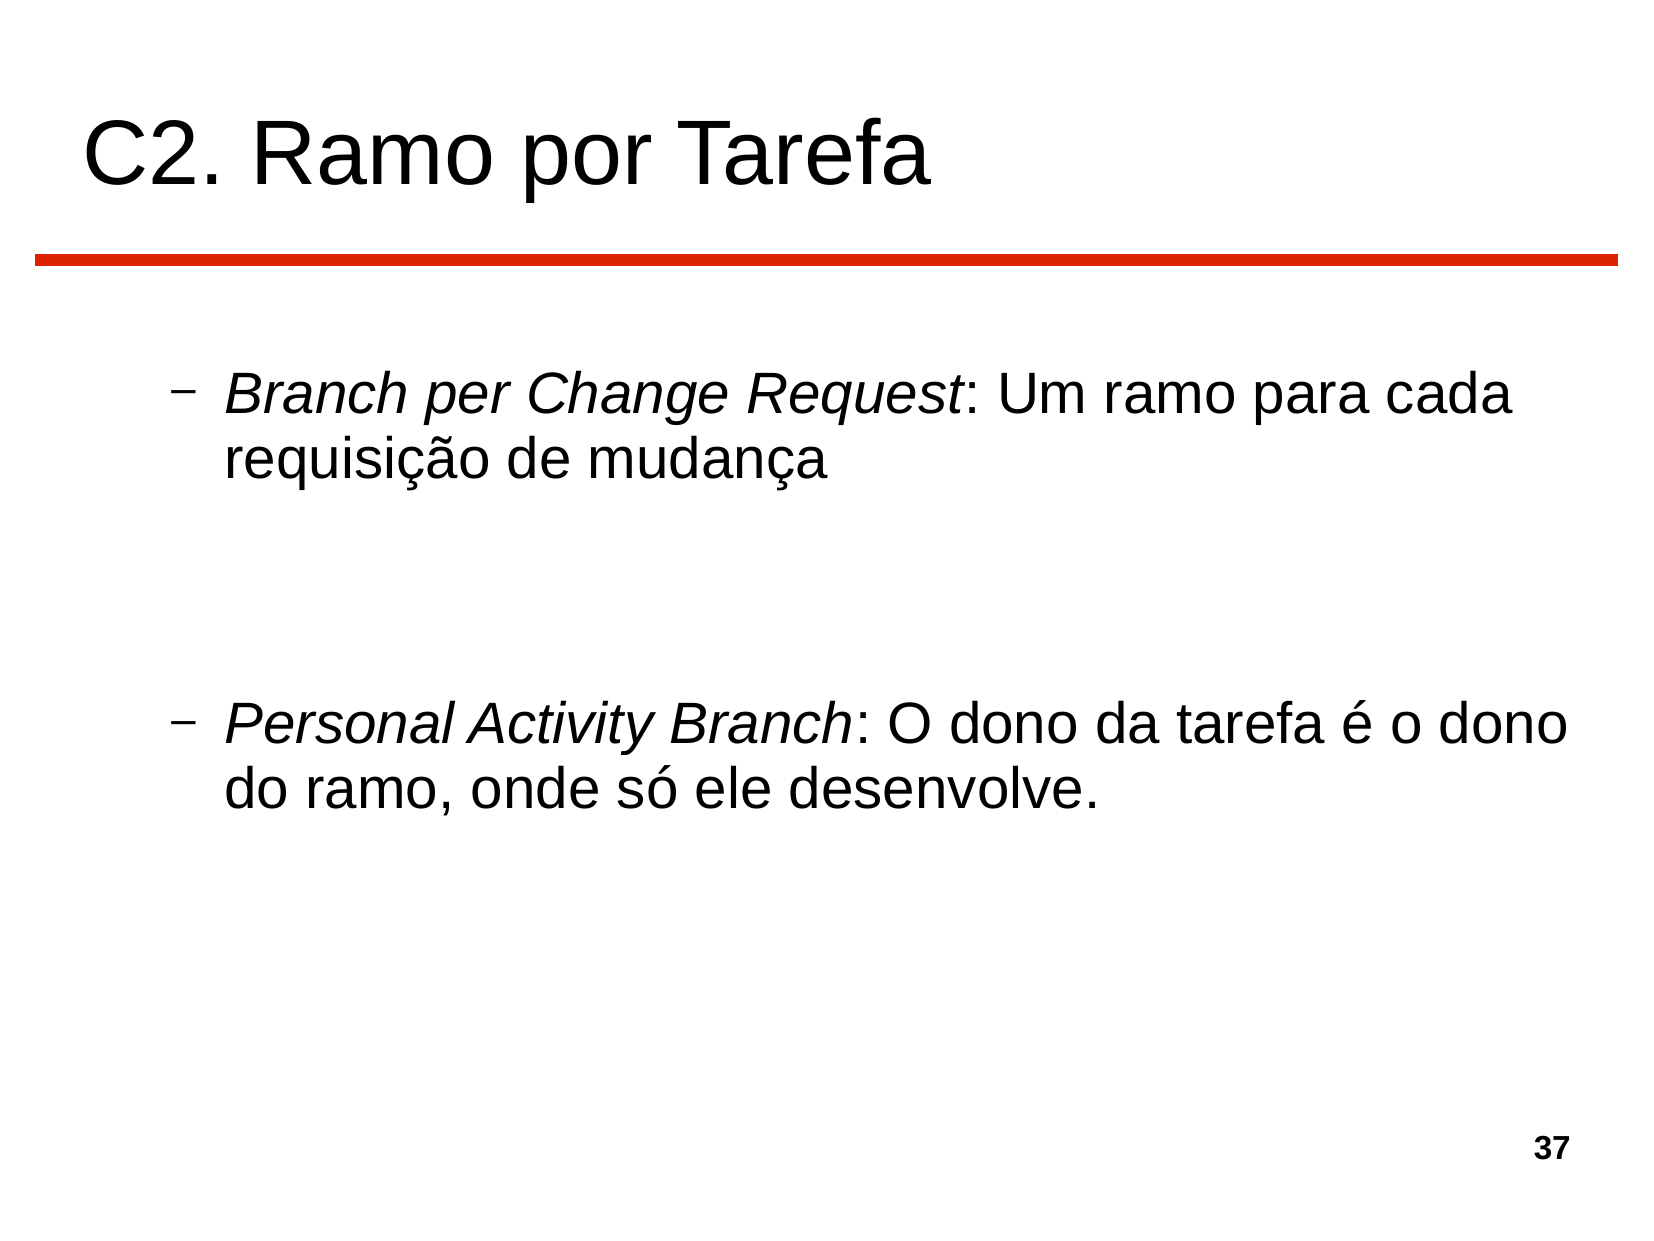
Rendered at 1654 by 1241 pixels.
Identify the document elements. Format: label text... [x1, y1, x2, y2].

title C2. Ramo por Tarefa [82, 49, 1571, 257]
list Branch per Change Request: Um ramo para cada requisição de mudança Personal Activity Branch: O dono da tarefa é o dono do ramo, onde só ele desenvolve. [82, 271, 1571, 991]
